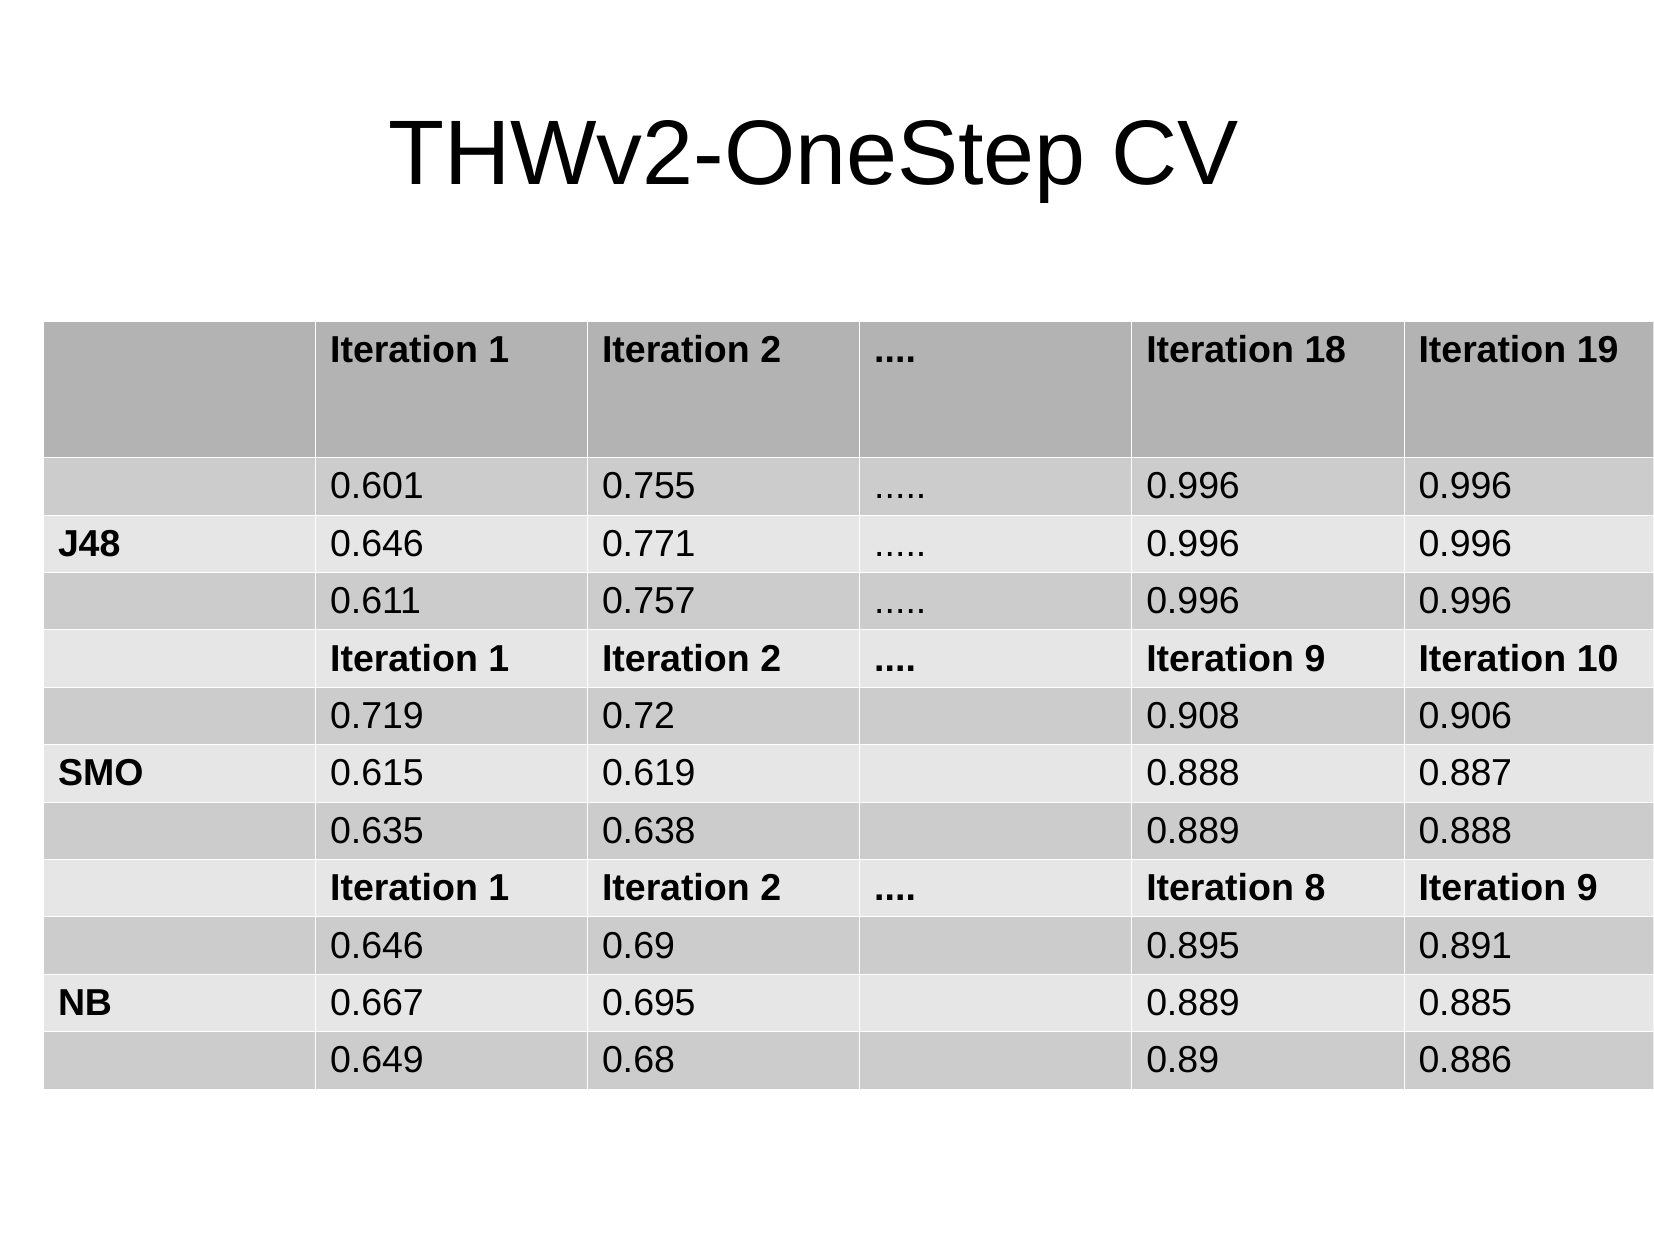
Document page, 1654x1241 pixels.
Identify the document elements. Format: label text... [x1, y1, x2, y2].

table_cell 0.89 [1132, 1032, 1404, 1089]
table_cell [860, 688, 1131, 744]
table_cell 0.996 [1405, 516, 1654, 572]
table_cell 0.996 [1132, 573, 1404, 629]
table_cell 0.619 [588, 745, 859, 802]
table_cell [44, 803, 315, 859]
table_header Iteration 2 [588, 322, 859, 457]
table_cell Iteration 9 [1132, 630, 1404, 687]
table_cell Iteration 8 [1132, 860, 1404, 916]
table_cell 0.996 [1405, 458, 1654, 515]
table_cell Iteration 1 [316, 630, 587, 687]
table_cell [860, 917, 1131, 974]
table_cell [860, 803, 1131, 859]
table_cell 0.615 [316, 745, 587, 802]
table_cell 0.885 [1405, 975, 1654, 1031]
table_cell [44, 573, 315, 629]
table_cell 0.646 [316, 516, 587, 572]
table_header .... [860, 322, 1131, 457]
table_cell 0.886 [1405, 1032, 1654, 1089]
table_cell [44, 458, 315, 515]
table_cell 0.667 [316, 975, 587, 1031]
table_cell 0.996 [1405, 573, 1654, 629]
table_cell [44, 917, 315, 974]
table_cell 0.996 [1132, 516, 1404, 572]
table_cell ..... [860, 573, 1131, 629]
table_header Iteration 18 [1132, 322, 1404, 457]
table_cell J48 [44, 516, 315, 572]
table_cell 0.906 [1405, 688, 1654, 744]
table_cell 0.908 [1132, 688, 1404, 744]
table_cell 0.635 [316, 803, 587, 859]
table_cell 0.72 [588, 688, 859, 744]
title THWv2-OneStep CV [82, 49, 1571, 257]
table_cell [860, 975, 1131, 1031]
table_cell 0.69 [588, 917, 859, 974]
table_cell [44, 1032, 315, 1089]
table_header Iteration 19 [1405, 322, 1654, 457]
table_cell [44, 630, 315, 687]
table_header [44, 322, 315, 457]
table_cell Iteration 9 [1405, 860, 1654, 916]
table_cell 0.889 [1132, 803, 1404, 859]
table_cell Iteration 1 [316, 860, 587, 916]
table_cell SMO [44, 745, 315, 802]
table_cell 0.757 [588, 573, 859, 629]
table_cell 0.611 [316, 573, 587, 629]
table_cell ..... [860, 458, 1131, 515]
table_header Iteration 1 [316, 322, 587, 457]
table_cell [44, 688, 315, 744]
table_cell [860, 745, 1131, 802]
table_cell Iteration 2 [588, 860, 859, 916]
table_cell 0.895 [1132, 917, 1404, 974]
table_cell 0.649 [316, 1032, 587, 1089]
table_cell 0.755 [588, 458, 859, 515]
table_cell NB [44, 975, 315, 1031]
table_cell ..... [860, 516, 1131, 572]
table_cell 0.601 [316, 458, 587, 515]
table_cell 0.891 [1405, 917, 1654, 974]
table_cell 0.638 [588, 803, 859, 859]
table_cell [44, 860, 315, 916]
table_cell 0.996 [1132, 458, 1404, 515]
table_cell 0.888 [1405, 803, 1654, 859]
table_cell 0.646 [316, 917, 587, 974]
table_cell 0.68 [588, 1032, 859, 1089]
table_cell 0.695 [588, 975, 859, 1031]
table_cell 0.888 [1132, 745, 1404, 802]
table_cell 0.771 [588, 516, 859, 572]
table_cell 0.719 [316, 688, 587, 744]
table_cell [860, 1032, 1131, 1089]
table_cell Iteration 2 [588, 630, 859, 687]
table_cell 0.889 [1132, 975, 1404, 1031]
table_cell .... [860, 630, 1131, 687]
table_cell Iteration 10 [1405, 630, 1654, 687]
table_cell 0.887 [1405, 745, 1654, 802]
table_cell .... [860, 860, 1131, 916]
